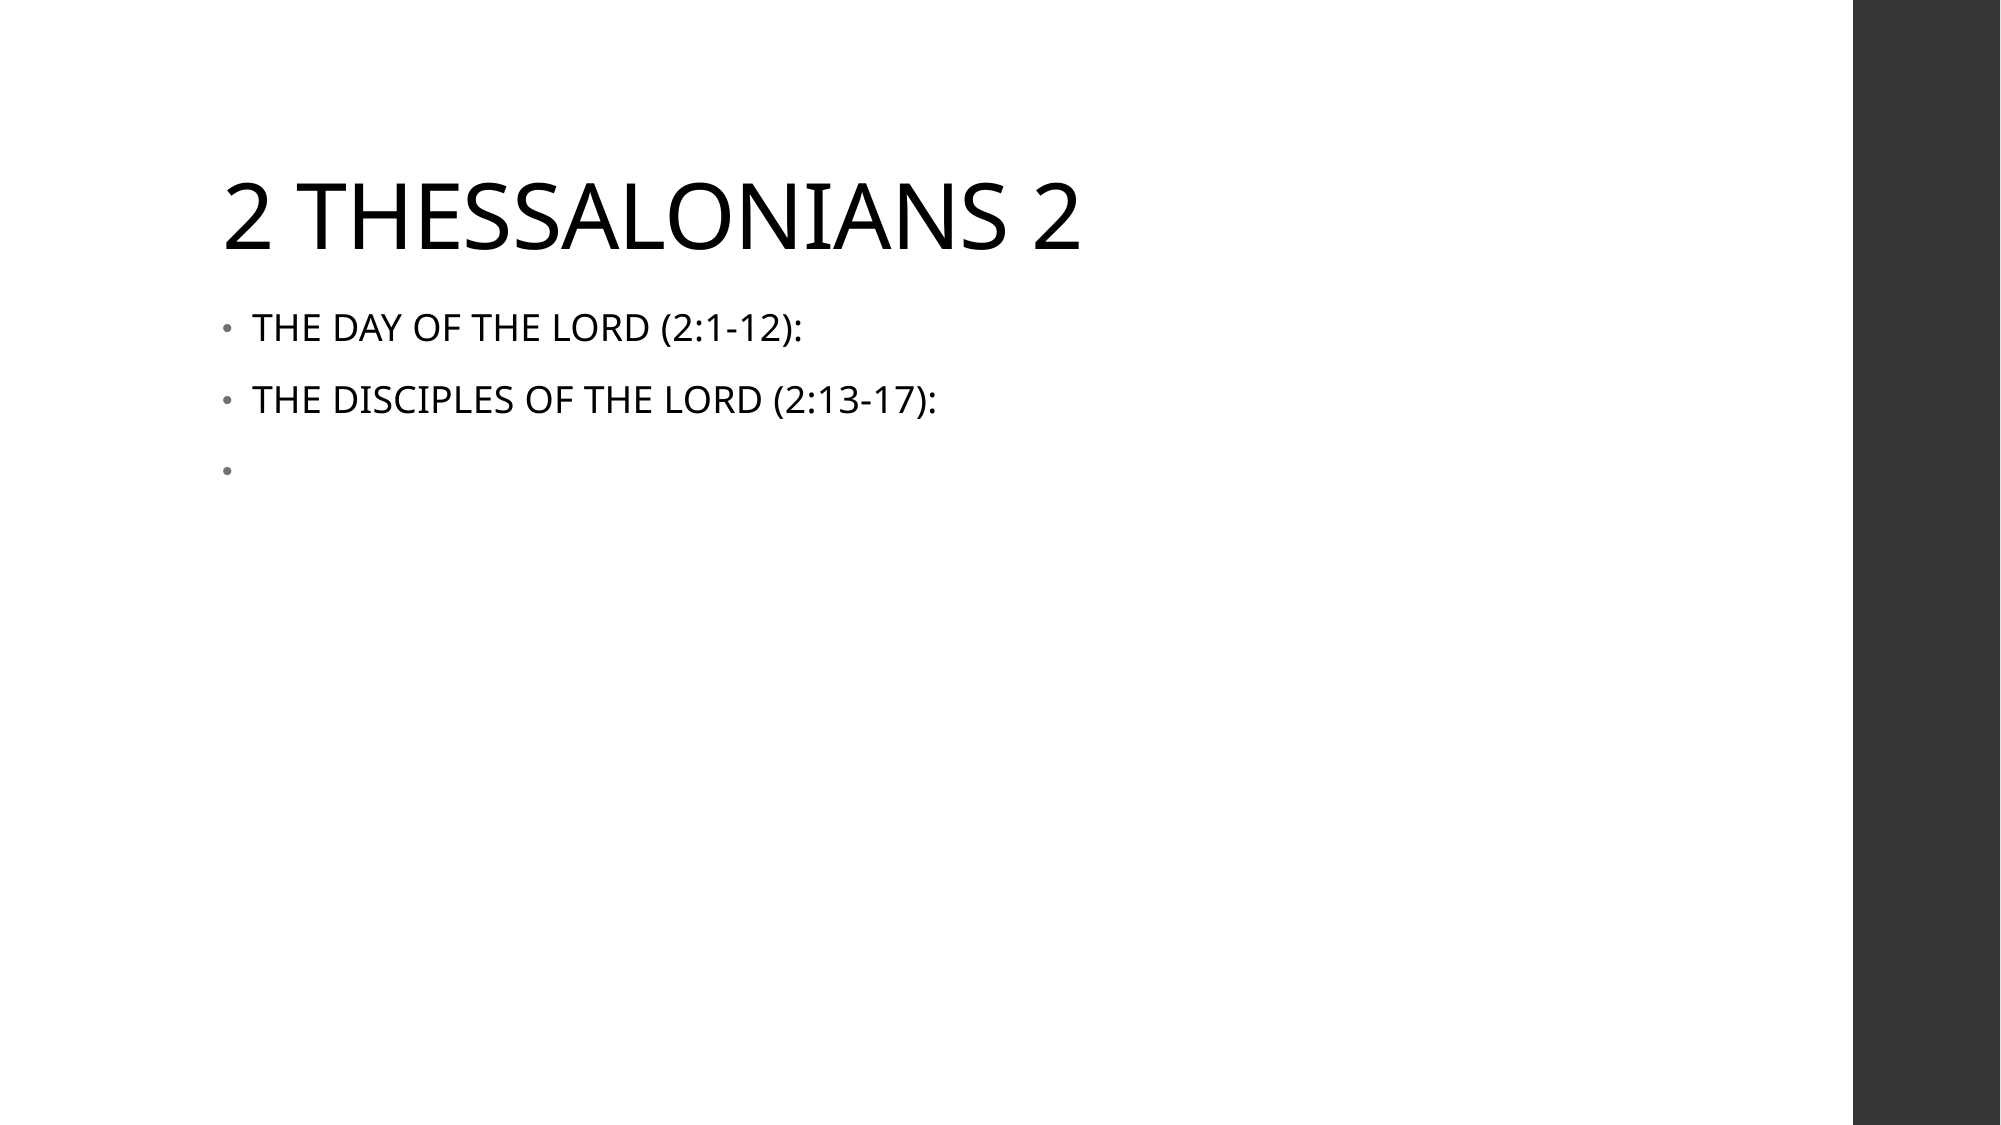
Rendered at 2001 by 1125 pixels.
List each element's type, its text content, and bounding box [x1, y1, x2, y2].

title 2 THESSALONIANS 2 [206, 60, 1797, 278]
list THE DAY OF THE LORD (2:1-12): THE DISCIPLES OF THE LORD (2:13-17): [206, 299, 1617, 1014]
